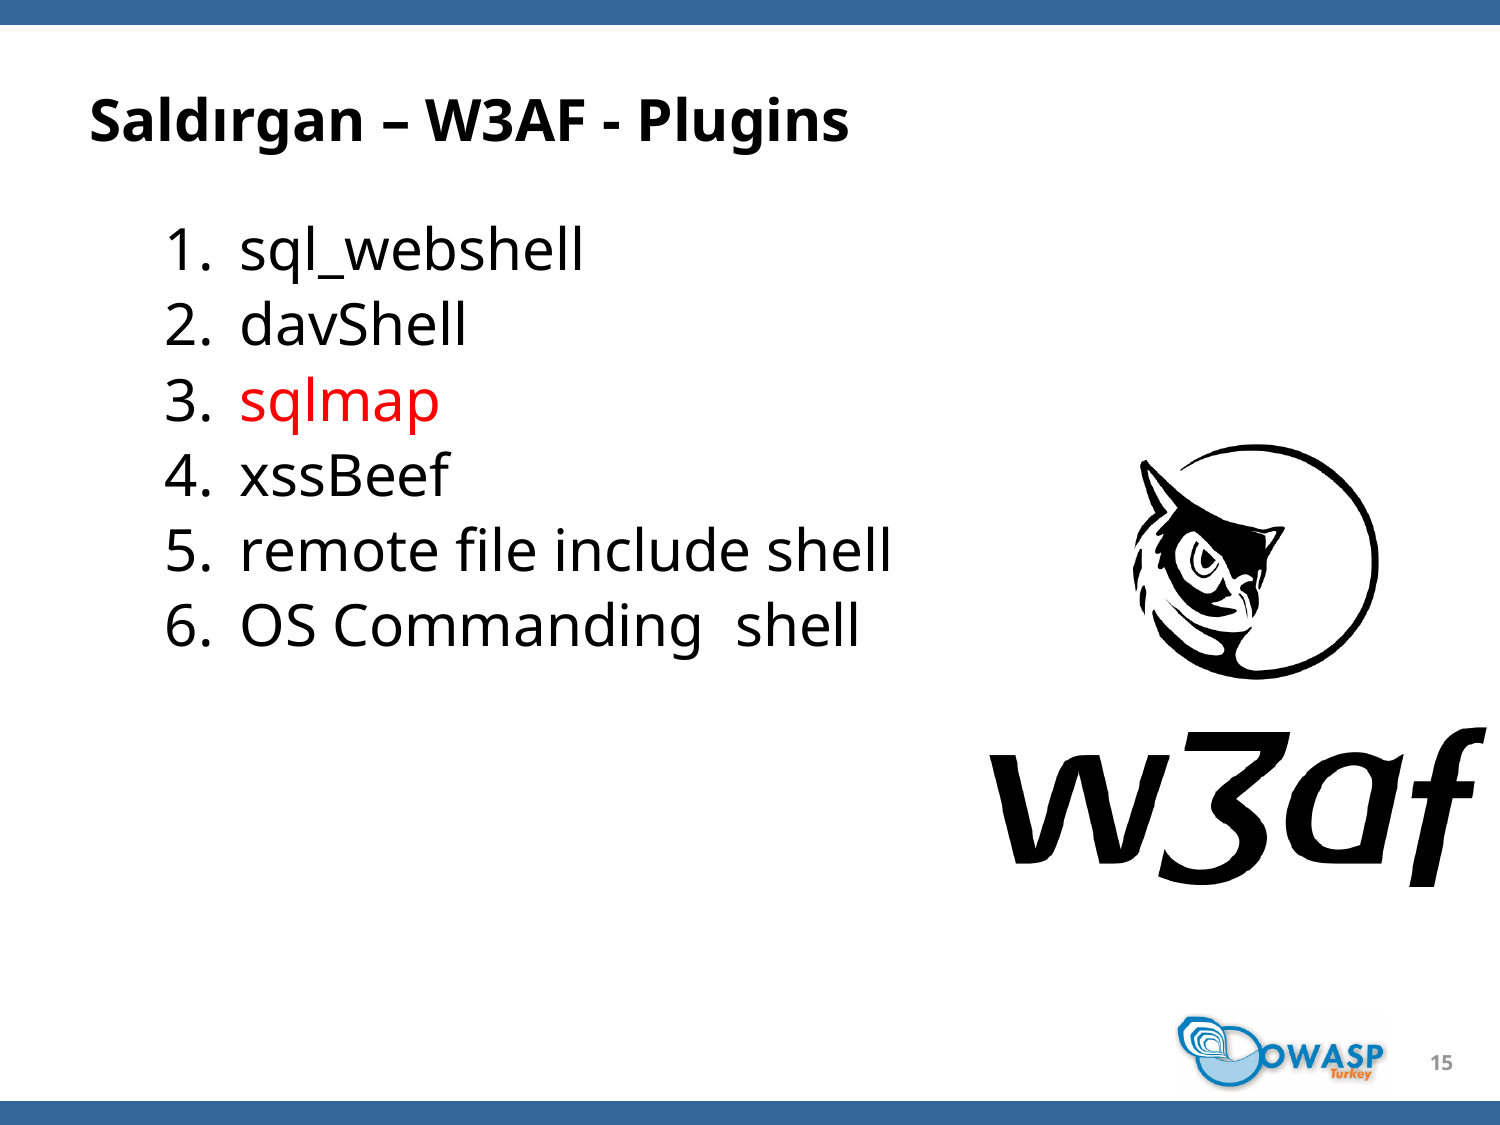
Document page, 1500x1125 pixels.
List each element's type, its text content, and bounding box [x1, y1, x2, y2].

title Saldırgan – W3AF - Plugins [75, 45, 1426, 176]
text_box <number> [1408, 1034, 1475, 1082]
picture [972, 713, 1500, 887]
picture [1175, 1012, 1388, 1093]
list sql_webshell davShell sqlmap xssBeef remote file include shell OS Commanding shell [75, 212, 1426, 700]
picture [1101, 425, 1397, 686]
